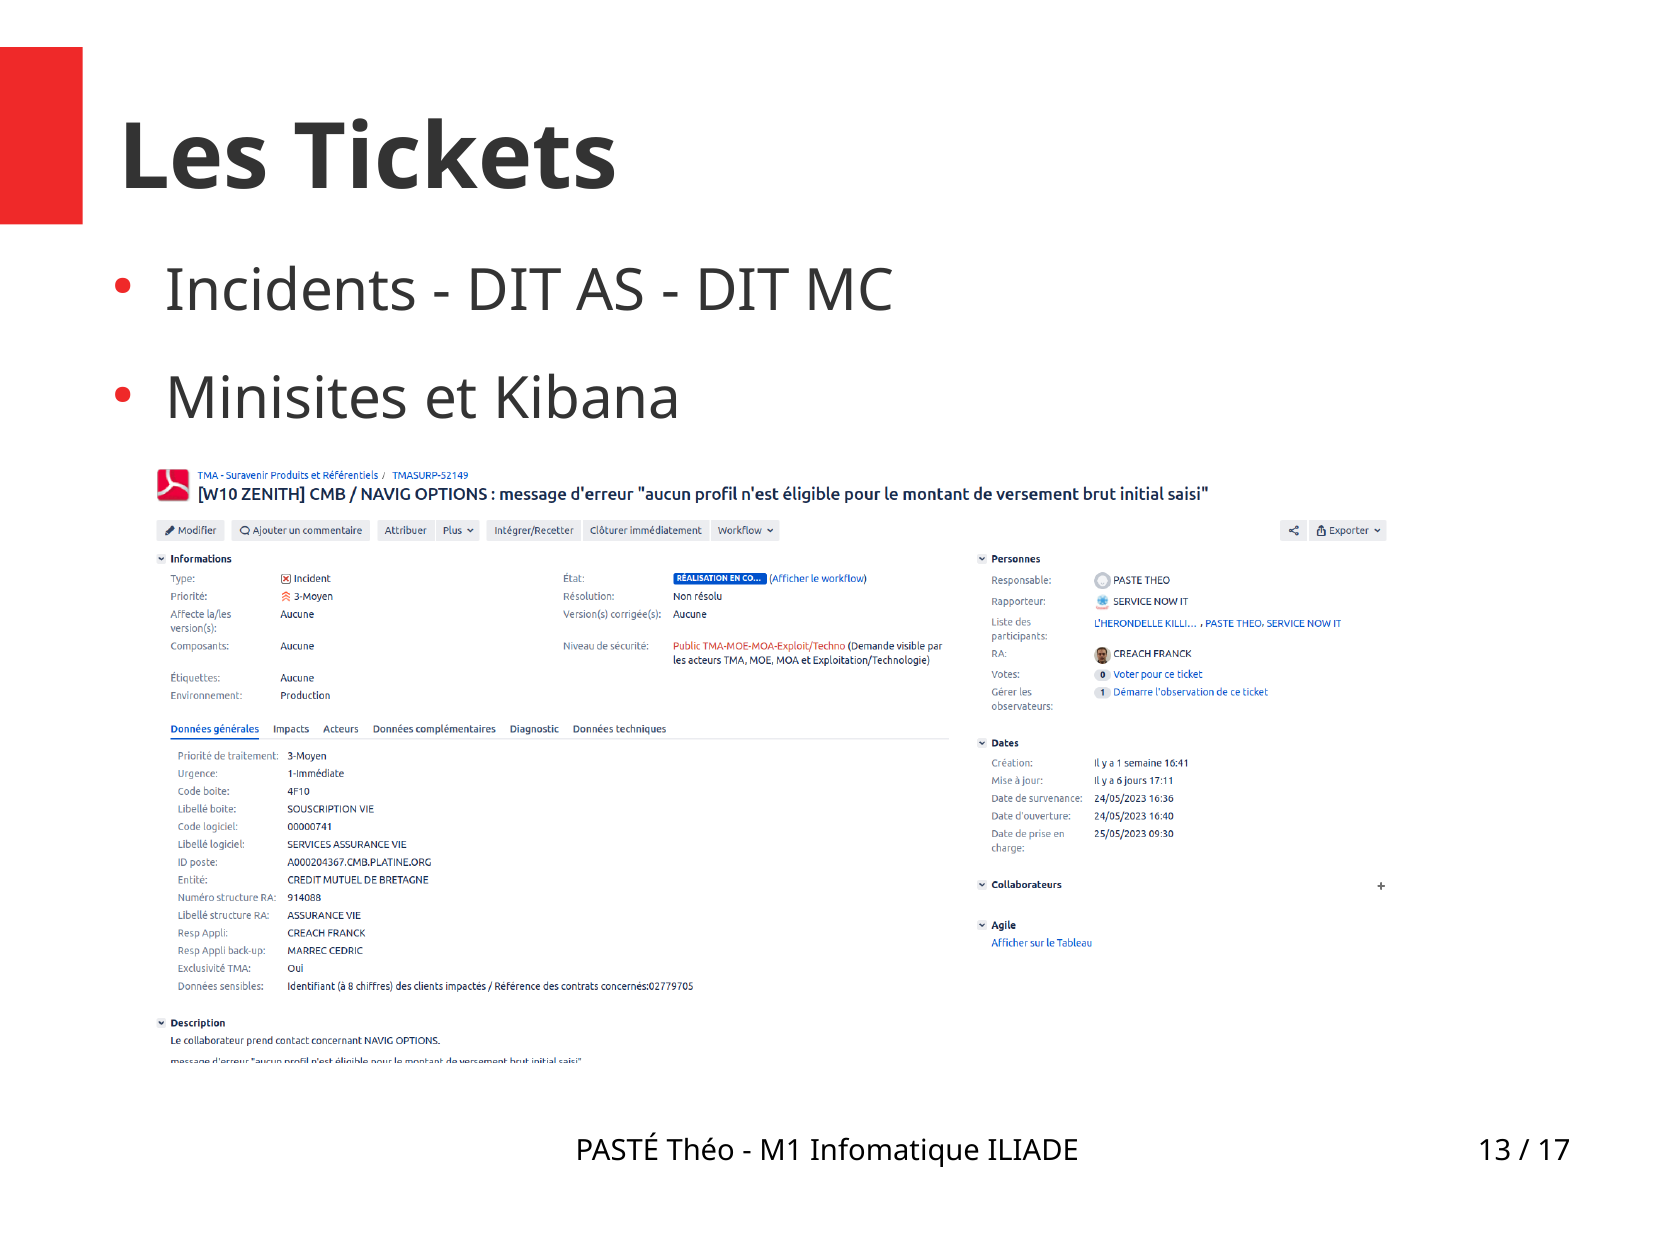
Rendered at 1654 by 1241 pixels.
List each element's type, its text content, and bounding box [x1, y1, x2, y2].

picture [149, 460, 1394, 1063]
list Incidents - DIT AS - DIT MC Minisites et Kibana [94, 248, 1501, 410]
title Les Tickets [118, 49, 1571, 257]
